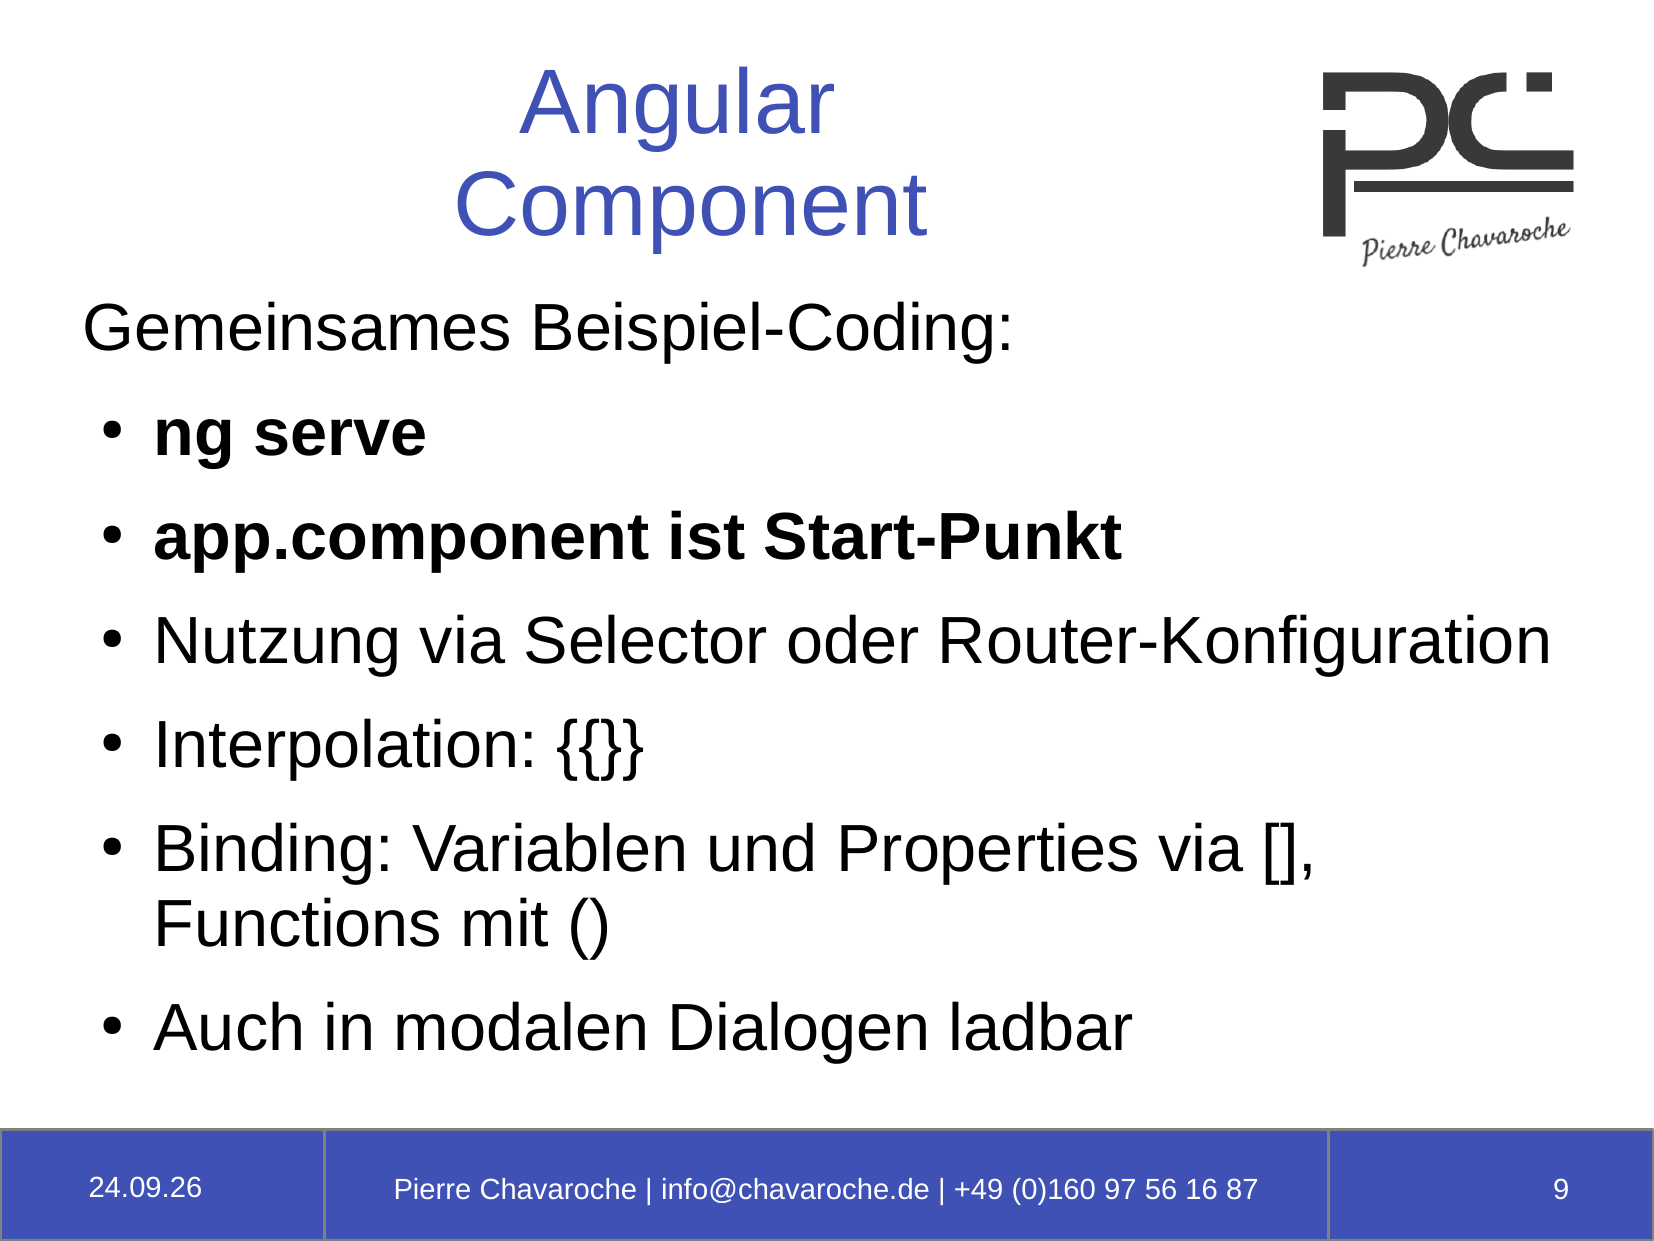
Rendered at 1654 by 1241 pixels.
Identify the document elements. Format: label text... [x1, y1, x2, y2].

title Angular Component [82, 49, 1300, 257]
picture [1307, 29, 1589, 311]
list Gemeinsames Beispiel-Coding: ng serve app.component ist Start-Punkt Nutzung via Selector oder Router-Konfiguration Interpolation: {{}} Binding: Variablen und Properties via [], Functions mit () Auch in modalen Dialogen ladbar [82, 290, 1571, 1170]
